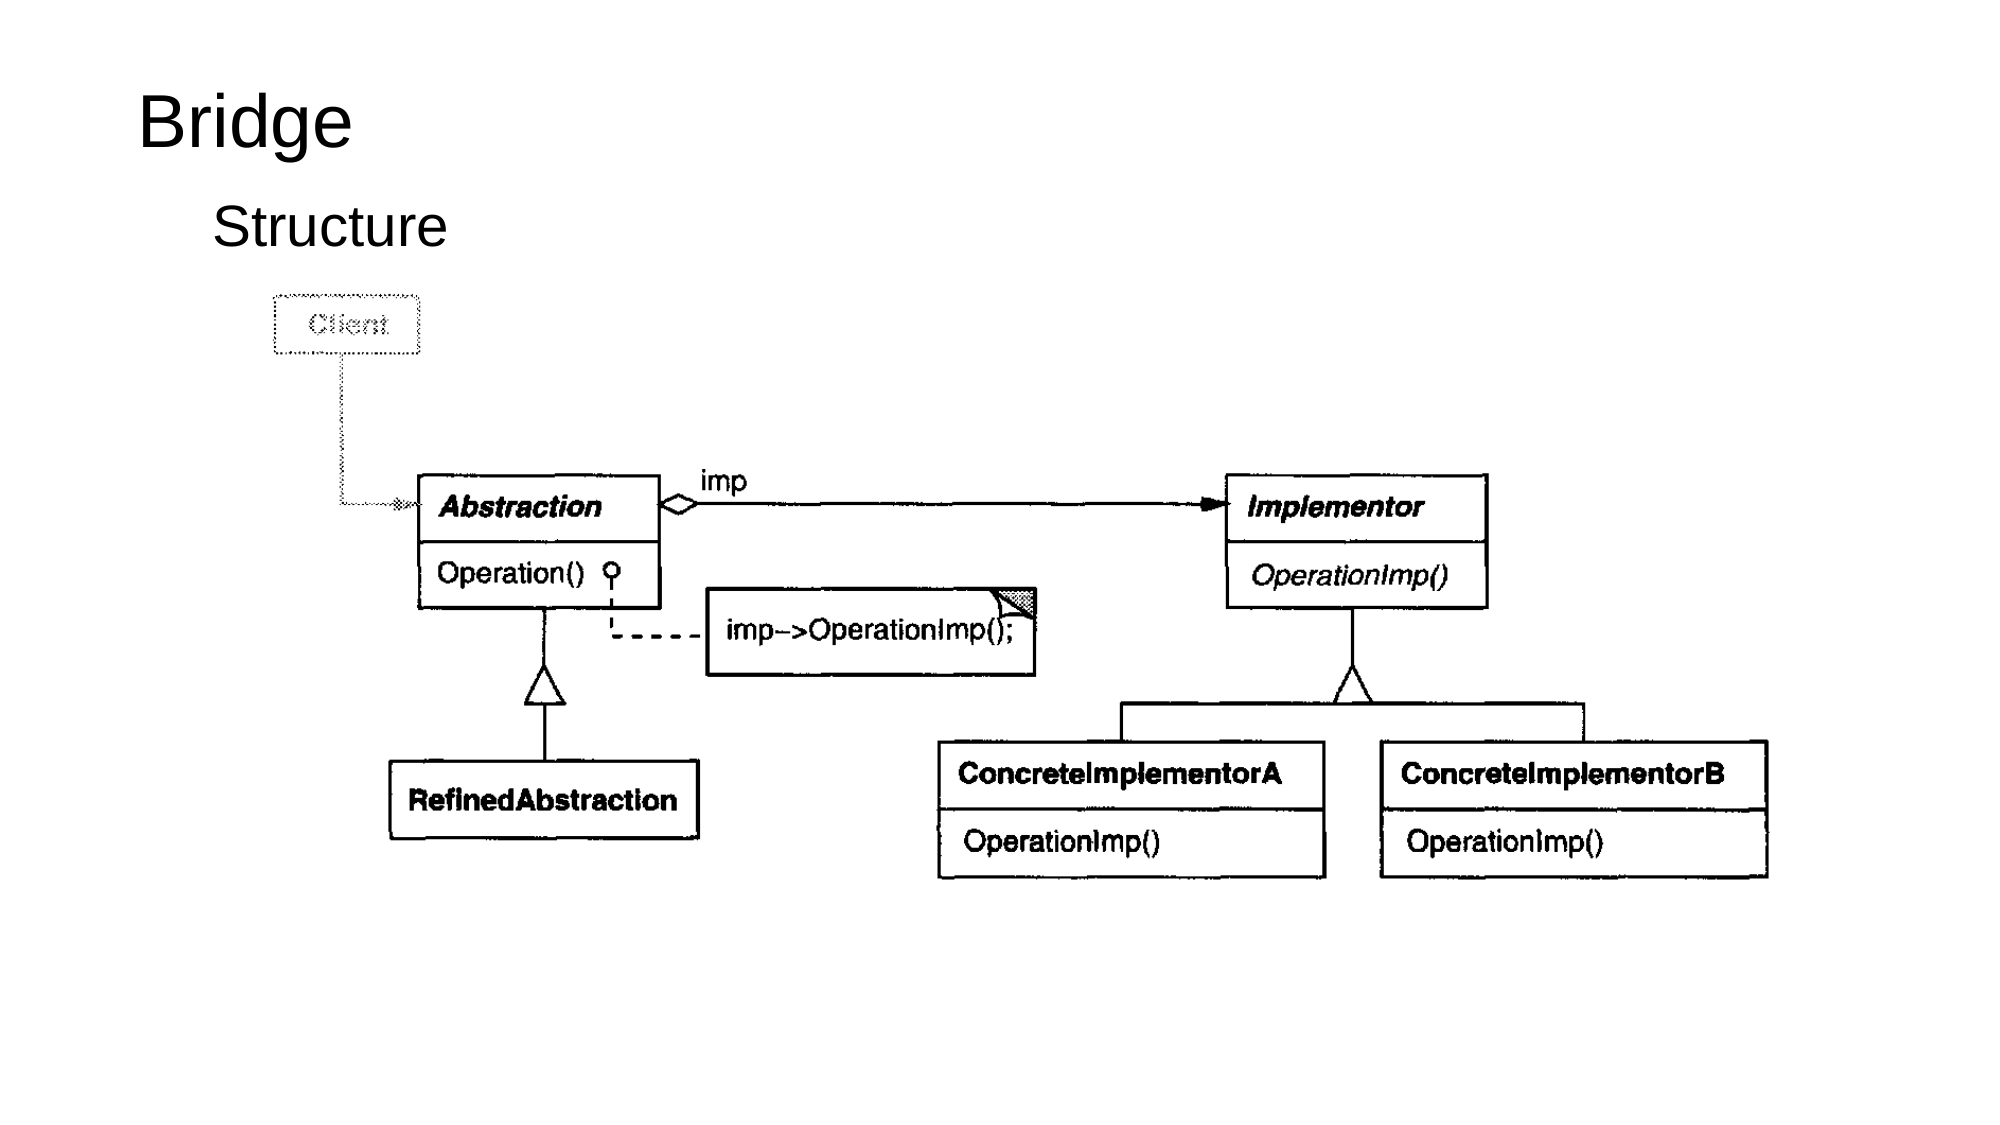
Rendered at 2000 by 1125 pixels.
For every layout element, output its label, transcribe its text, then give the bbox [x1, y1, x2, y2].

title Structure [212, 183, 466, 274]
title Bridge [137, 59, 406, 181]
picture [257, 277, 1793, 887]
